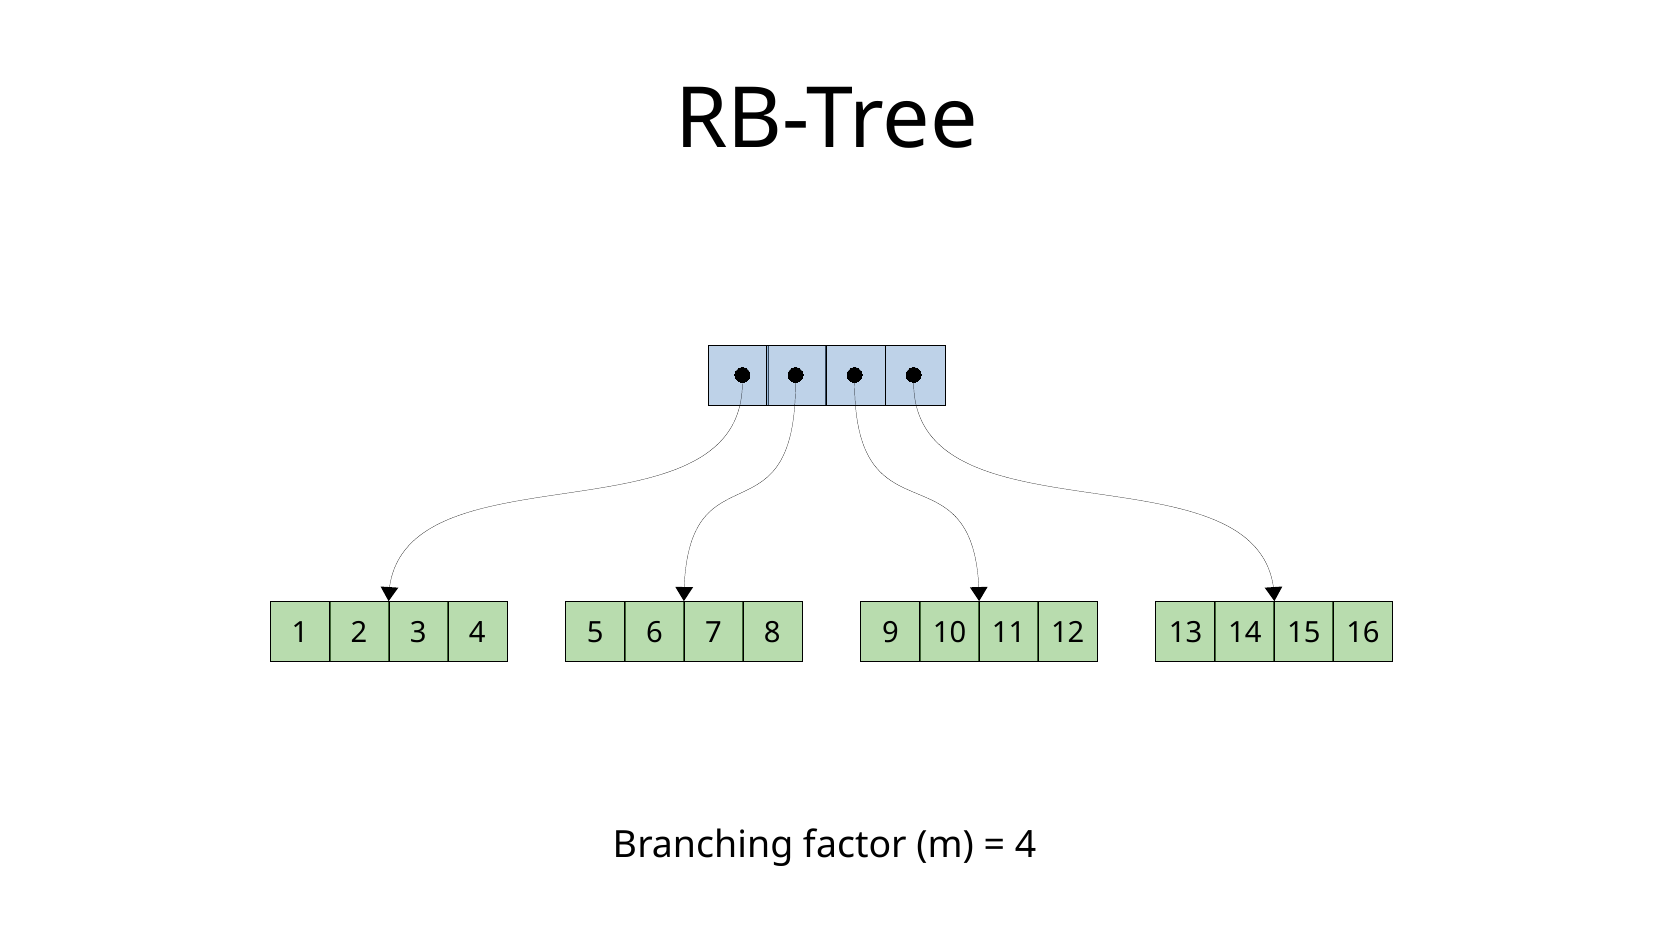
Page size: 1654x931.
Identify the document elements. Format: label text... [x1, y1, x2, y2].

text_box 8 [744, 601, 803, 662]
text_box 9 [860, 601, 919, 662]
text_box 11 [980, 601, 1039, 662]
text_box 3 [390, 601, 449, 662]
text_box 2 [329, 601, 390, 662]
text_box 10 [919, 601, 980, 662]
text_box 7 [685, 601, 744, 662]
title RB-Tree [82, 37, 1571, 193]
text_box 6 [624, 601, 685, 662]
text_box 13 [1155, 601, 1214, 662]
text_box 1 [270, 601, 329, 662]
text_box 15 [1275, 601, 1334, 662]
text_box [708, 345, 946, 406]
text_box 14 [1214, 601, 1275, 662]
text_box 4 [449, 601, 508, 662]
text_box 5 [565, 601, 624, 662]
text_box 12 [1039, 601, 1098, 662]
text_box 16 [1334, 601, 1393, 662]
text_box Branching factor (m) = 4 [597, 810, 1057, 886]
